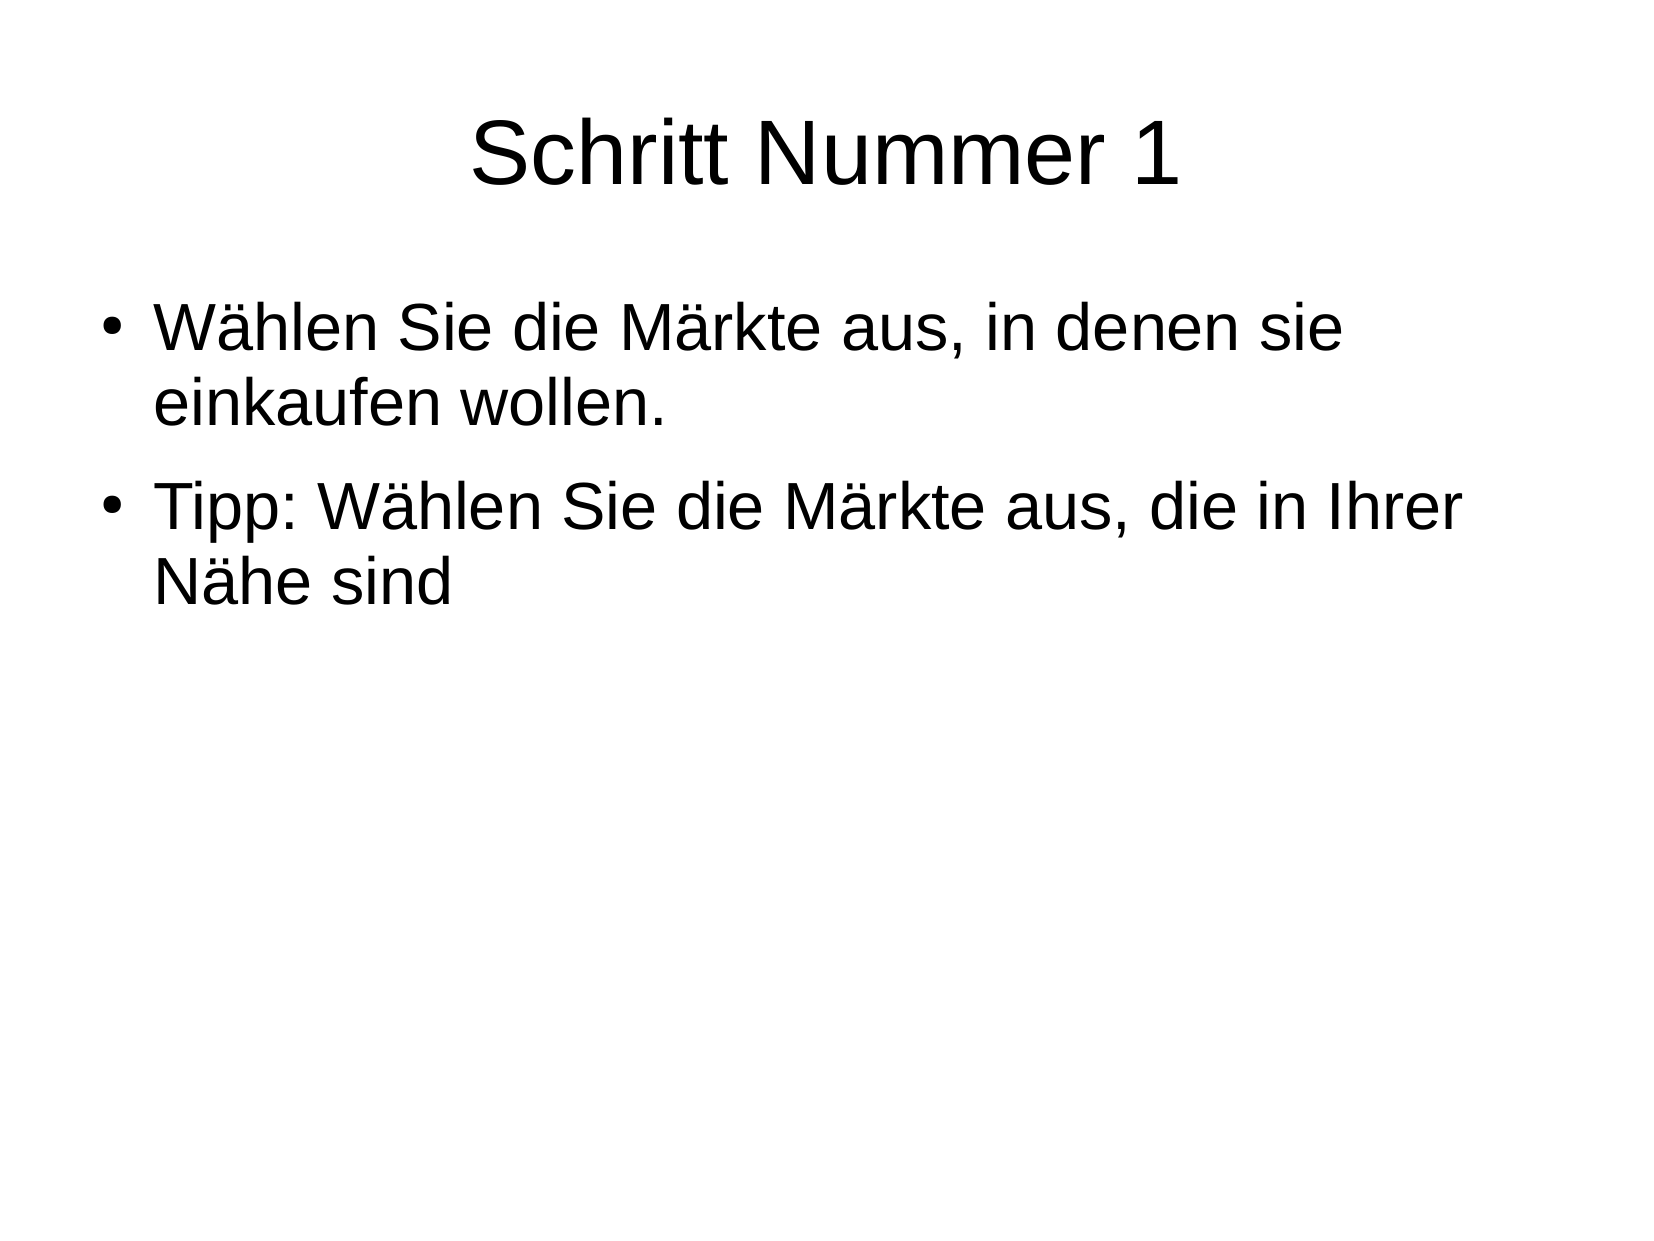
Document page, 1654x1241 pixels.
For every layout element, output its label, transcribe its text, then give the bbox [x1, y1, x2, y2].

list Wählen Sie die Märkte aus, in denen sie einkaufen wollen. Tipp: Wählen Sie die Märkte aus, die in Ihrer Nähe sind [82, 290, 1571, 1010]
title Schritt Nummer 1 [82, 49, 1571, 257]
